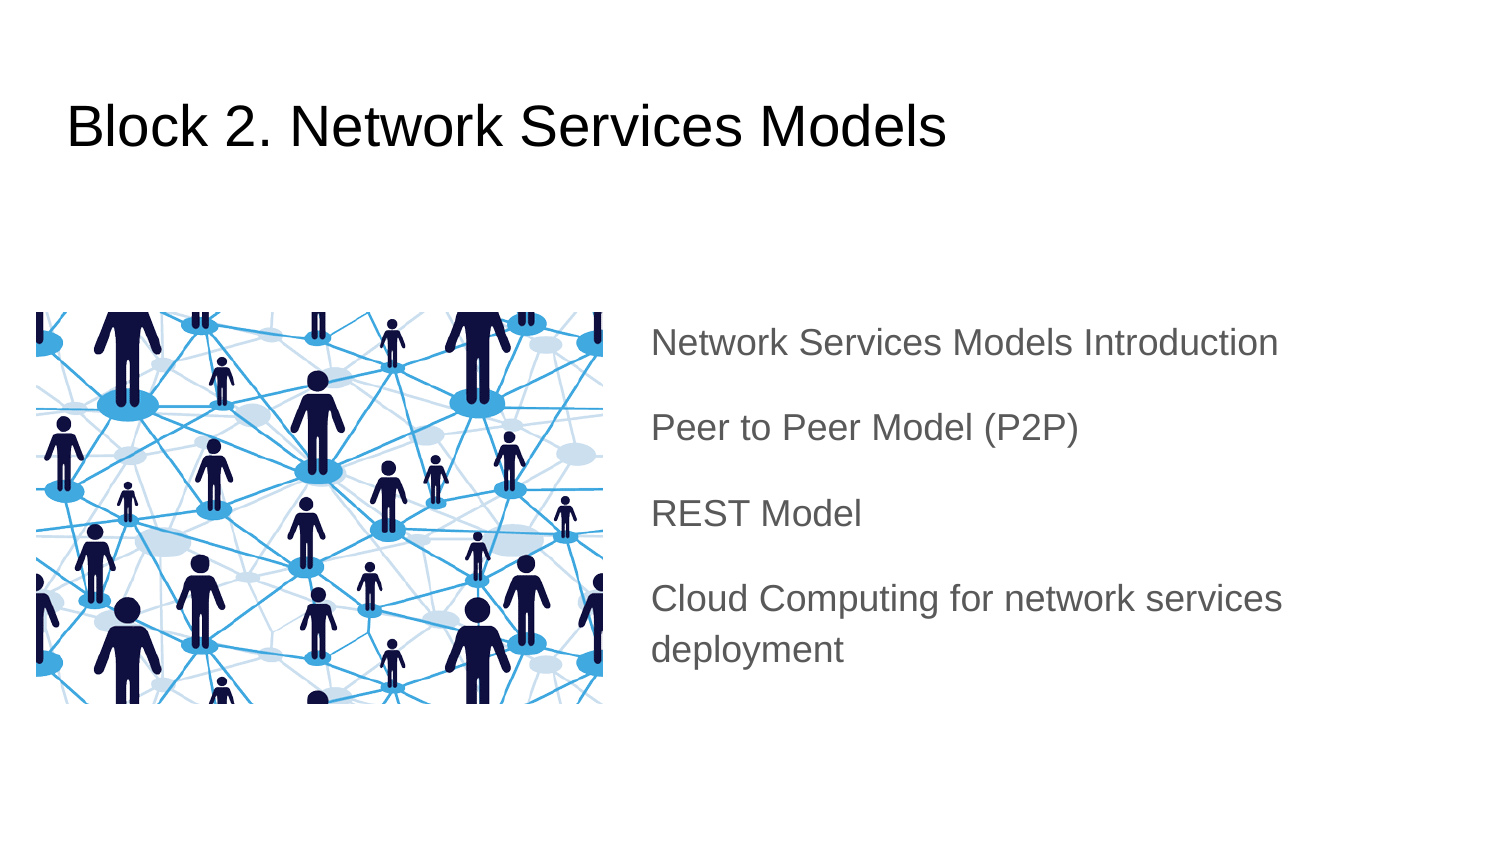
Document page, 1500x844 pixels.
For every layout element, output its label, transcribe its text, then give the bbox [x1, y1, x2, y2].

title Block 2. Network Services Models [51, 72, 1449, 167]
list Network Services Models Introduction Peer to Peer Model (P2P) REST Model Cloud Computing for network services deployment [635, 296, 1449, 750]
picture [36, 312, 603, 705]
